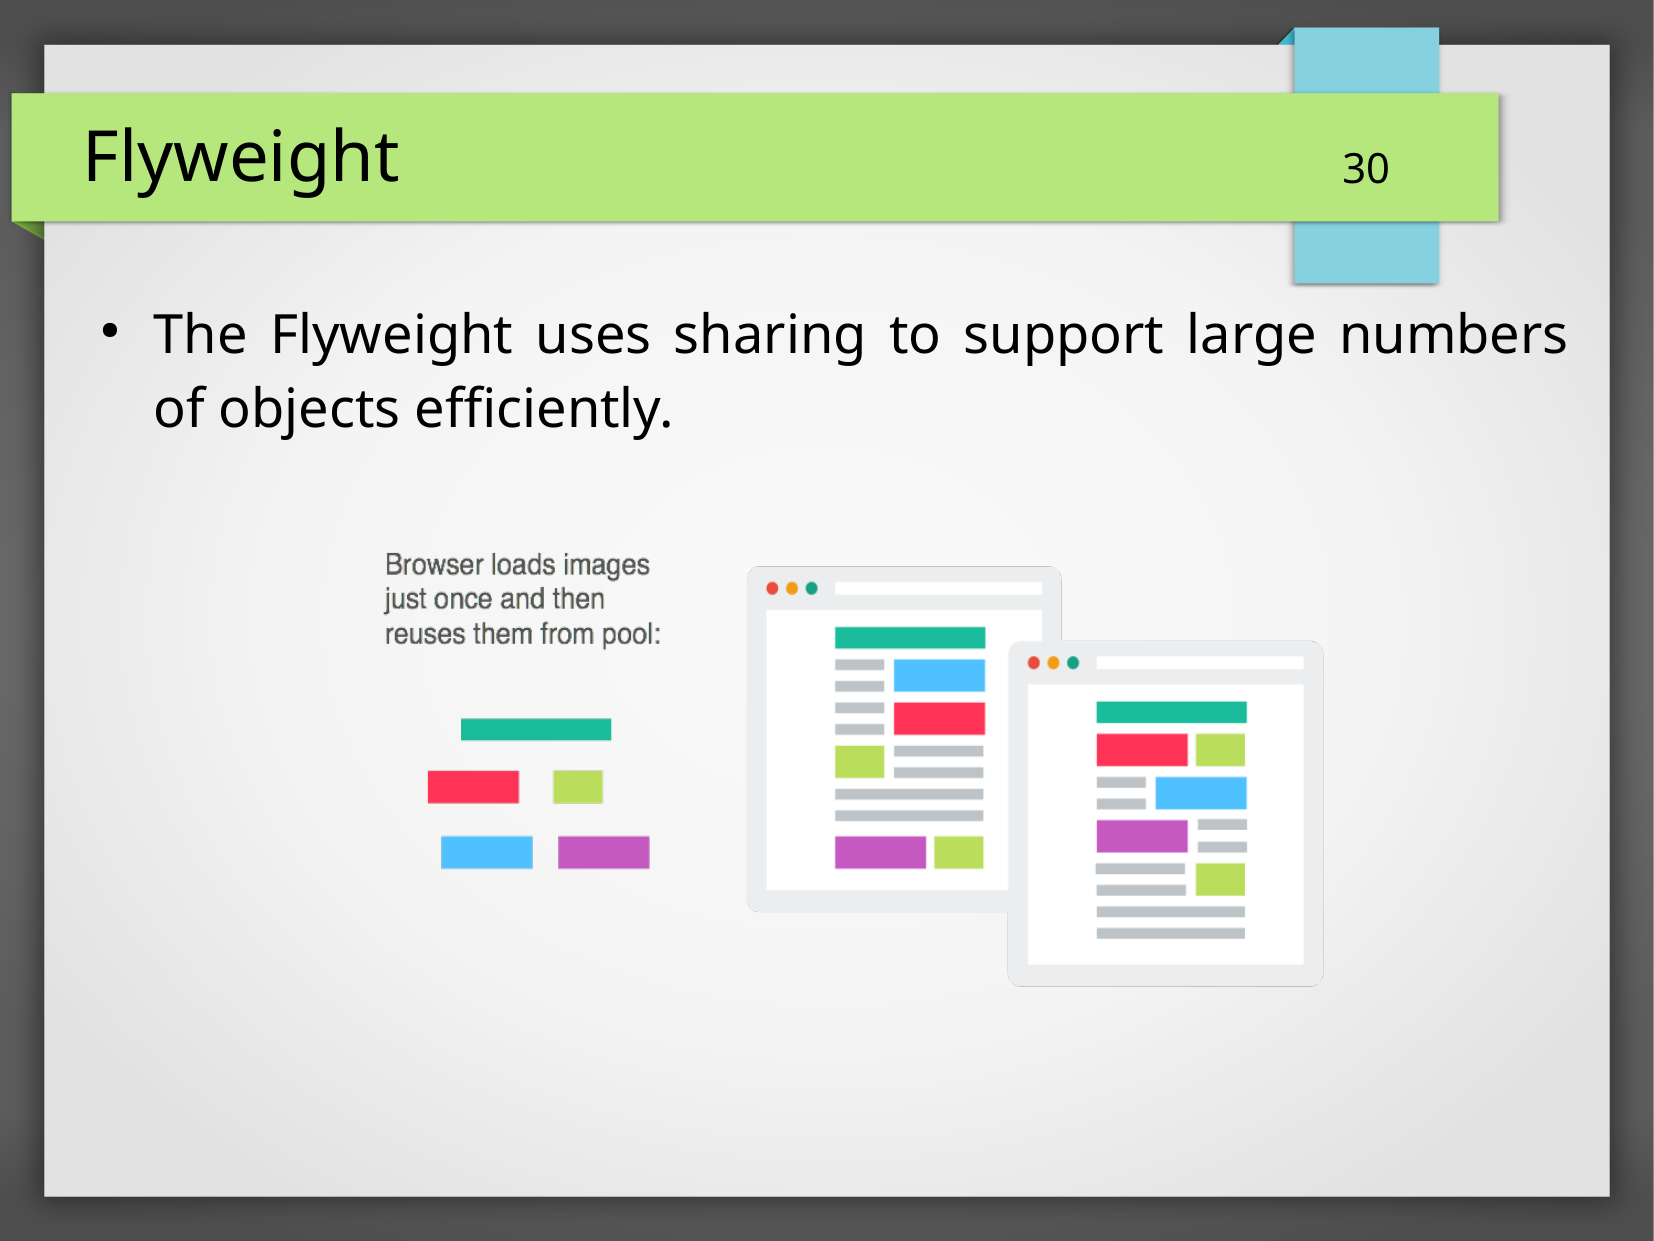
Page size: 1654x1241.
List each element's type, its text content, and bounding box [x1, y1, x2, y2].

picture [0, 0, 1654, 1241]
title Flyweight [82, 94, 1264, 213]
list The Flyweight uses sharing to support large numbers of objects efficiently. [82, 295, 1571, 1015]
text_box <number> [1254, 131, 1479, 207]
